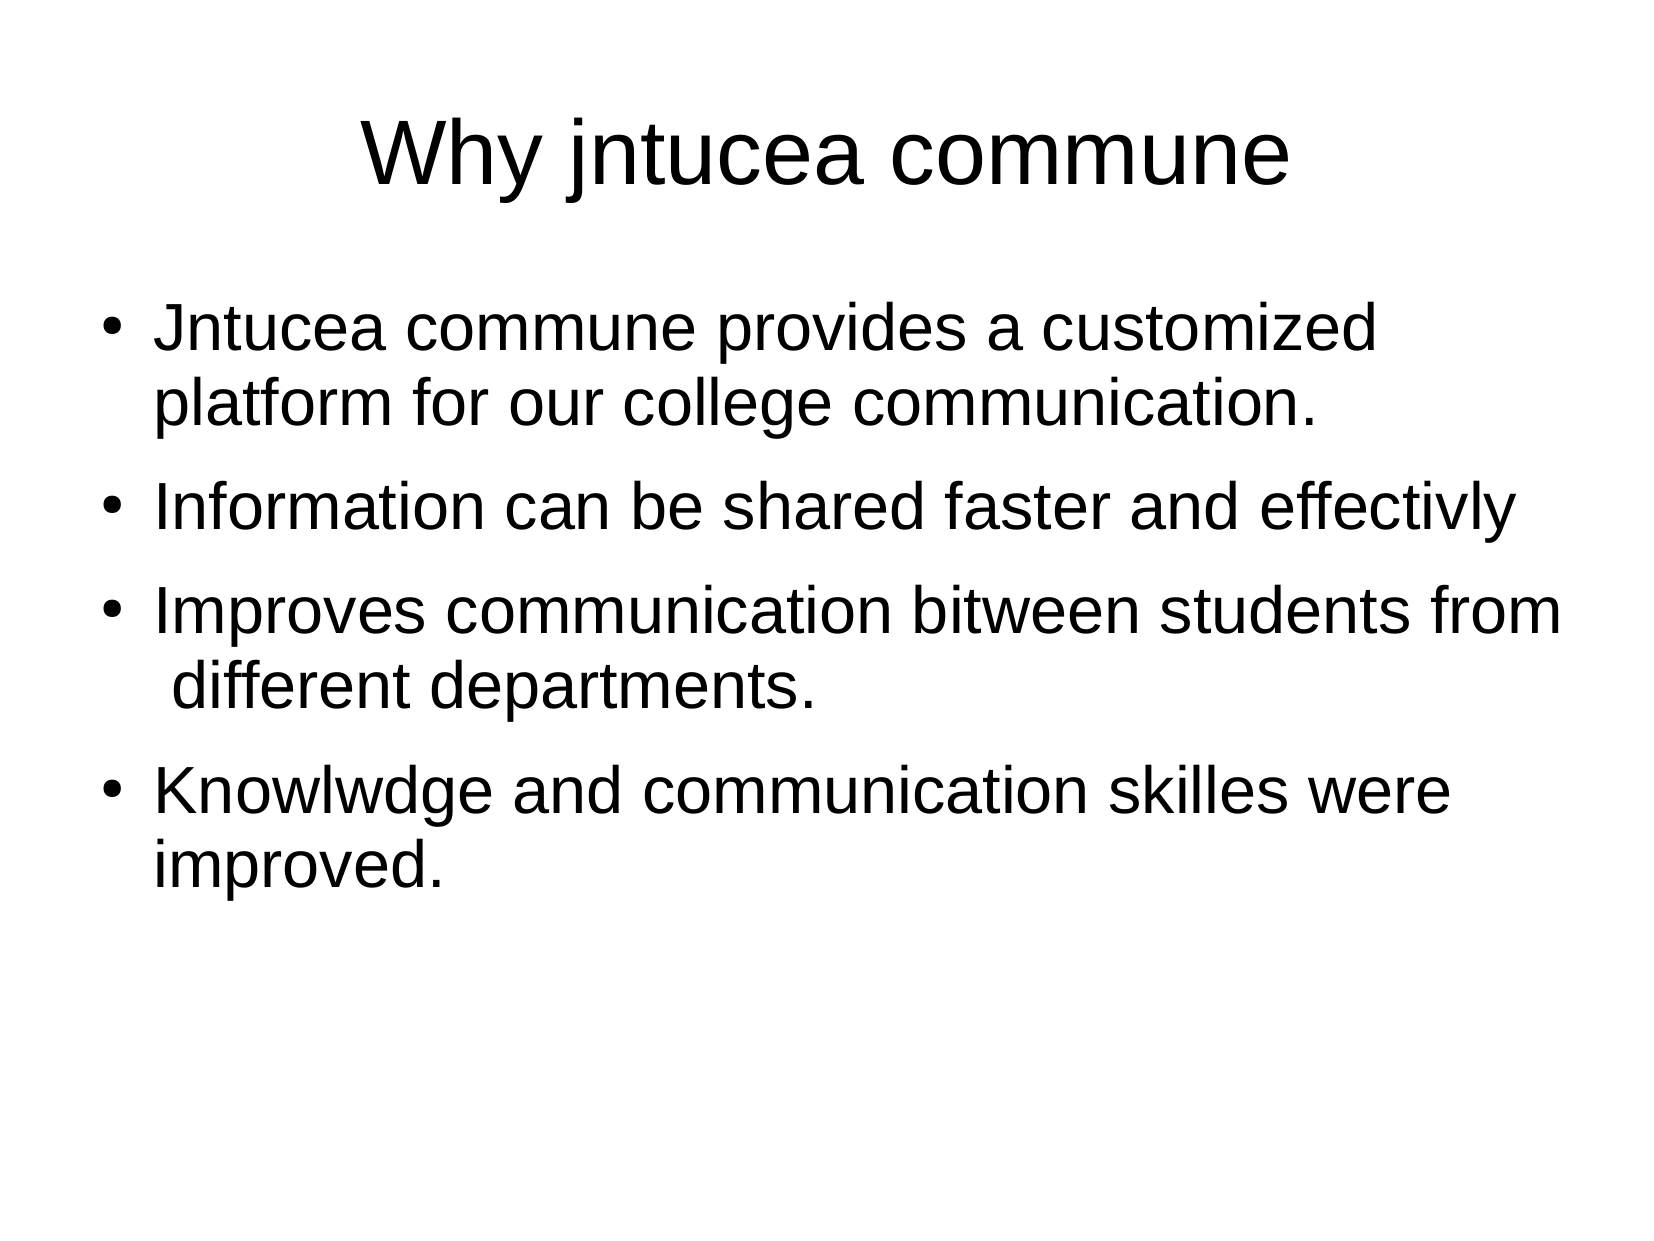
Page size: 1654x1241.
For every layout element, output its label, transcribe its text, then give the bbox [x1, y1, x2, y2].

list Jntucea commune provides a customized platform for our college communication. Information can be shared faster and effectivly Improves communication bitween students from different departments. Knowlwdge and communication skilles were improved. [82, 290, 1571, 1010]
title Why jntucea commune [82, 49, 1571, 257]
